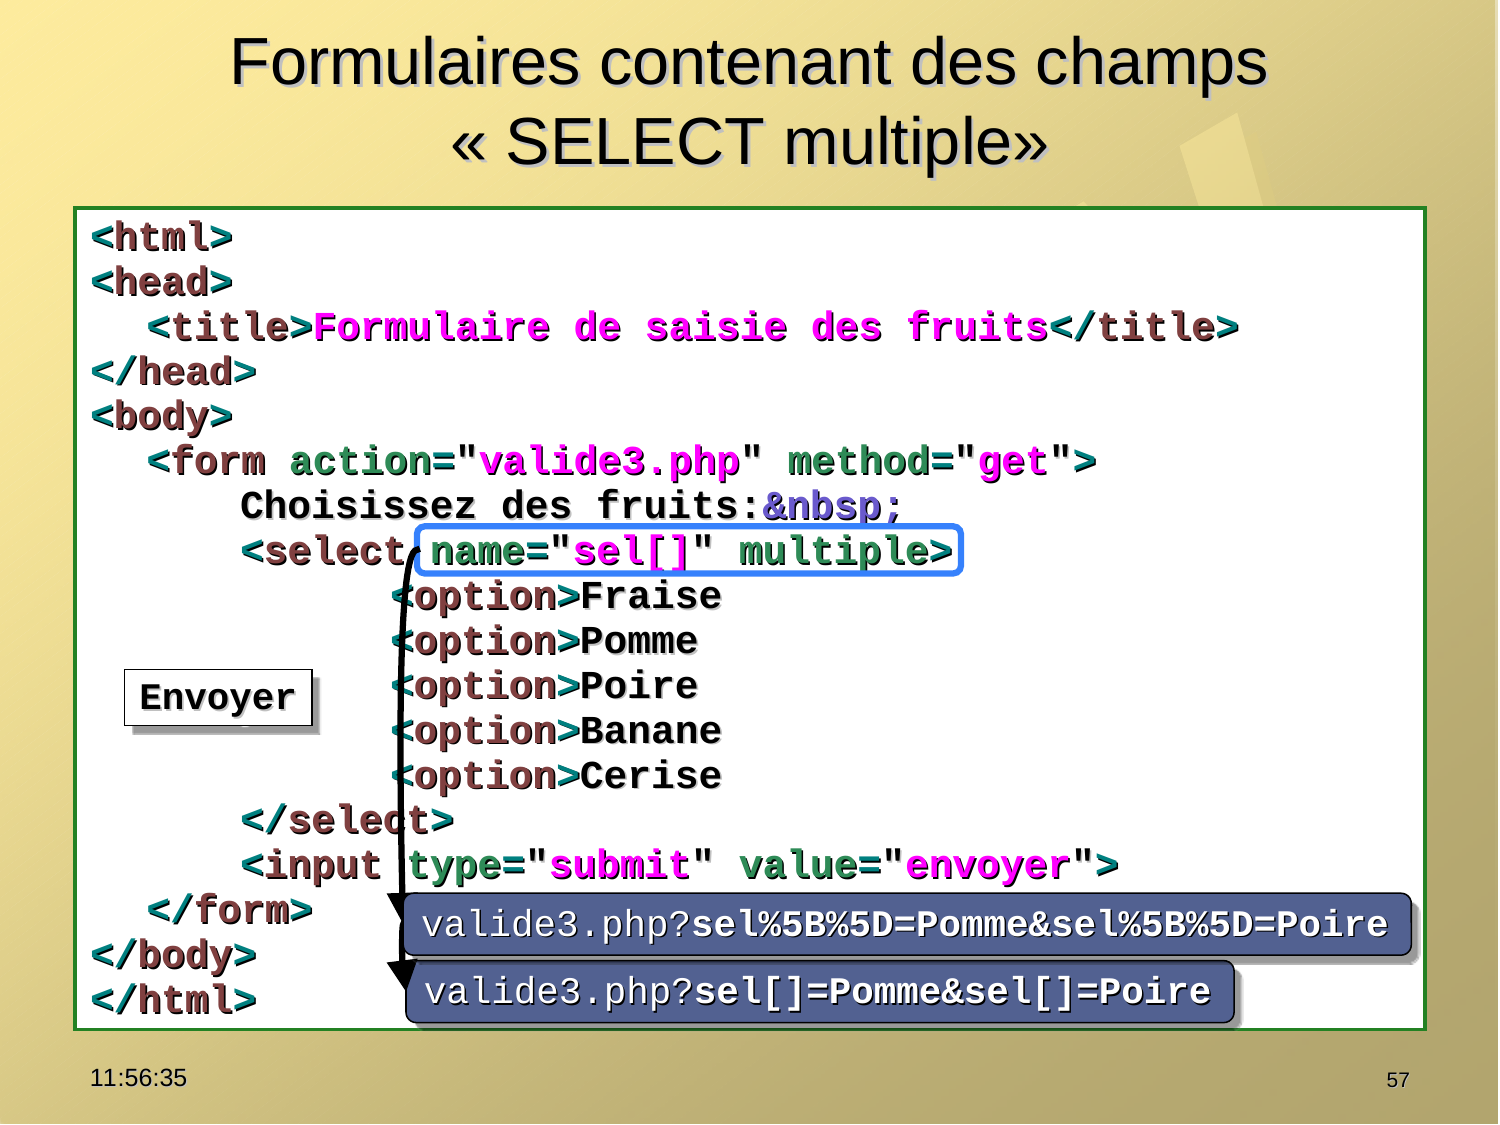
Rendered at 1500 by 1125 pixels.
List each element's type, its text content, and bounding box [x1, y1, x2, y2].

list <html> <head> <title>Formulaire de saisie des fruits</title> </head> <body> <form action="valide3.php" method="get"> Choisissez des fruits:&nbsp; <select name="sel[]" multiple> <option>Fraise <option>Pomme <option>Poire <option>Banane <option>Cerise </select> <input type="submit" value="envoyer"> </form> </body> </html> [75, 207, 1426, 1030]
text_box <numéro> [1074, 1058, 1426, 1100]
title Formulaires contenant des champs « SELECT multiple» [75, 45, 1426, 152]
text_box Envoyer [124, 669, 312, 726]
text_box valide3.php?sel%5B%5D=Pomme&sel%5B%5D=Poire [403, 893, 1412, 956]
text_box valide3.php?sel[]=Pomme&sel[]=Poire [406, 960, 1235, 1023]
text_box 18:45:30 [74, 1058, 426, 1100]
